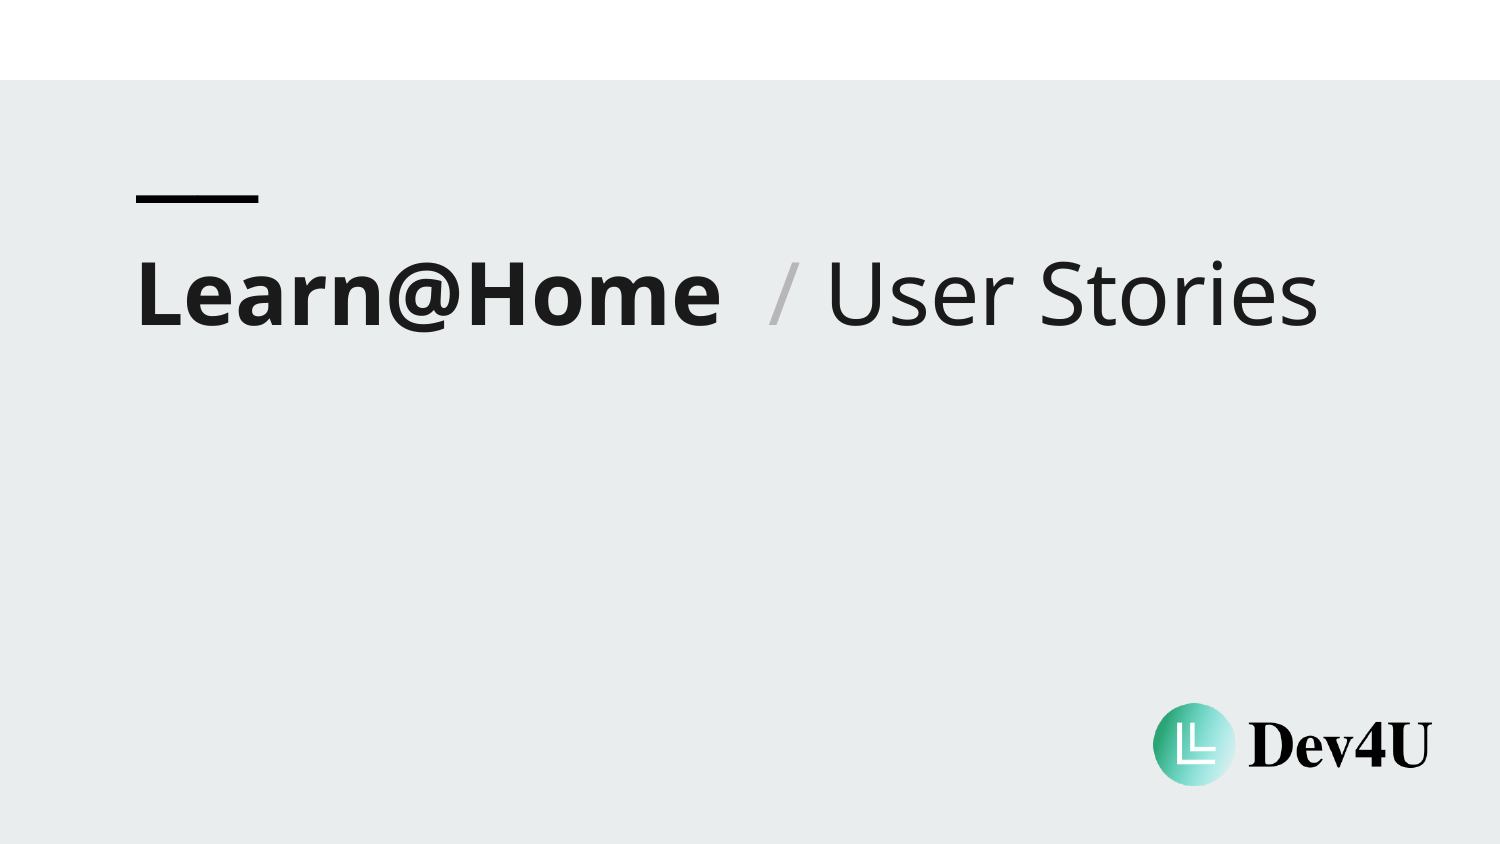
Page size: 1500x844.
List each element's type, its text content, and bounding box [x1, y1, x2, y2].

title Learn@Home / User Stories [119, 216, 1381, 490]
picture [1153, 703, 1432, 786]
